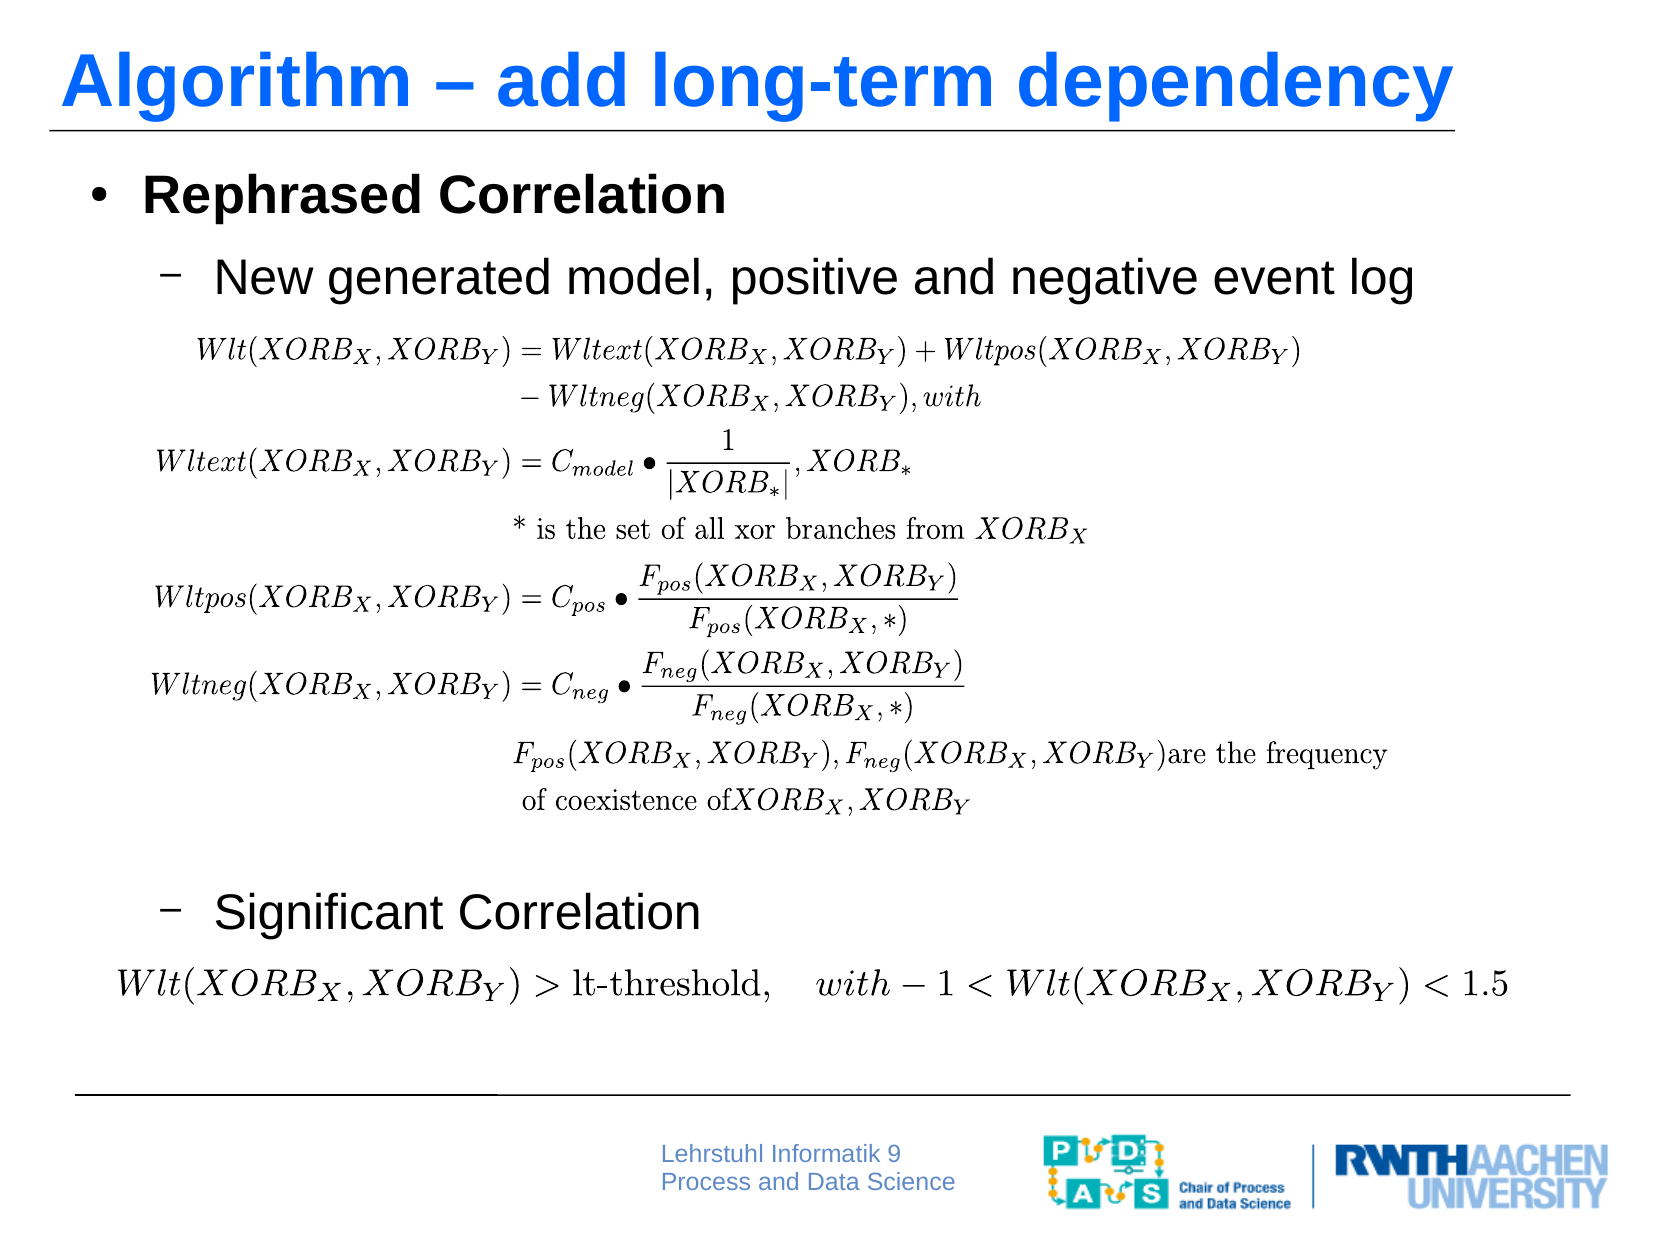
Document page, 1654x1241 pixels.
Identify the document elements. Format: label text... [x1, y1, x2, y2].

text_box [150, 335, 1389, 816]
picture [1005, 1090, 1647, 1241]
title Algorithm – add long-term dependency [60, 30, 1549, 131]
text_box [115, 967, 1510, 1005]
list Rephrased Correlation New generated model, positive and negative event log Significant Correlation [71, 165, 1561, 1021]
